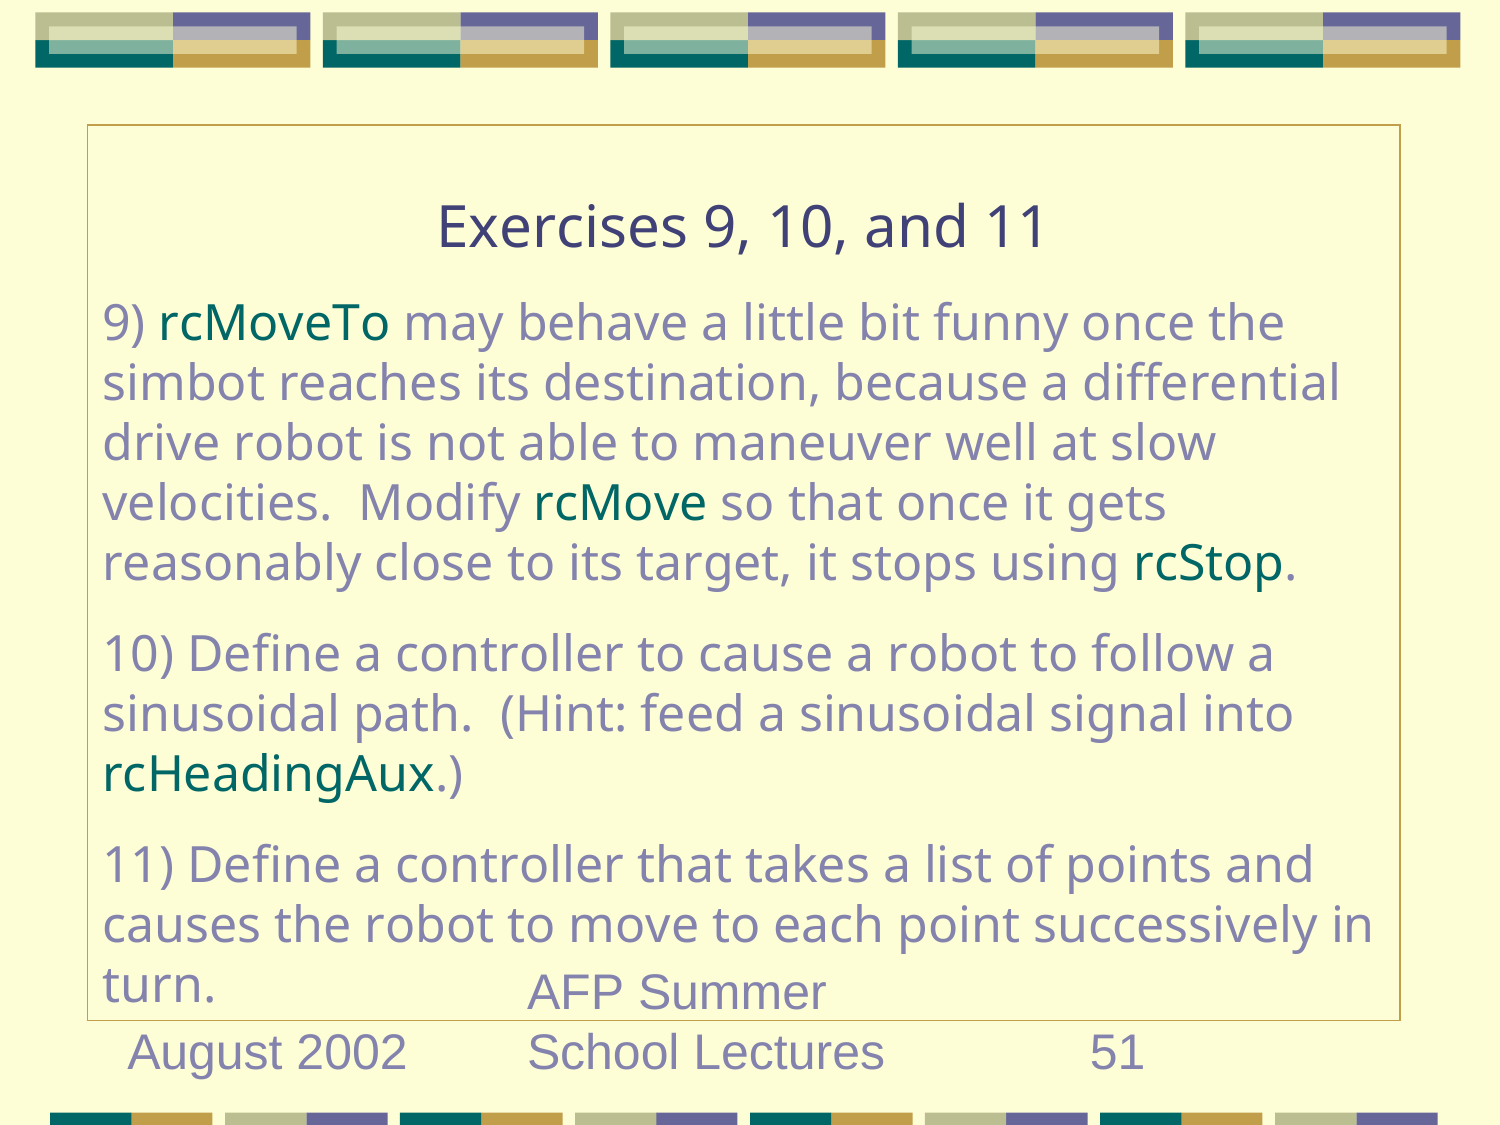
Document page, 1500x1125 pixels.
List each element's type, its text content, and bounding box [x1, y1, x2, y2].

text_box Exercises 9, 10, and 11 9) rcMoveTo may behave a little bit funny once the simbot reaches its destination, because a differential drive robot is not able to maneuver well at slow velocities. Modify rcMove so that once it gets reasonably close to its target, it stops using rcStop. 10) Define a controller to cause a robot to follow a sinusoidal path. (Hint: feed a sinusoidal signal into rcHeadingAux.)‏ 11) Define a controller that takes a list of points and causes the robot to move to each point successively in turn. [87, 125, 1401, 1021]
